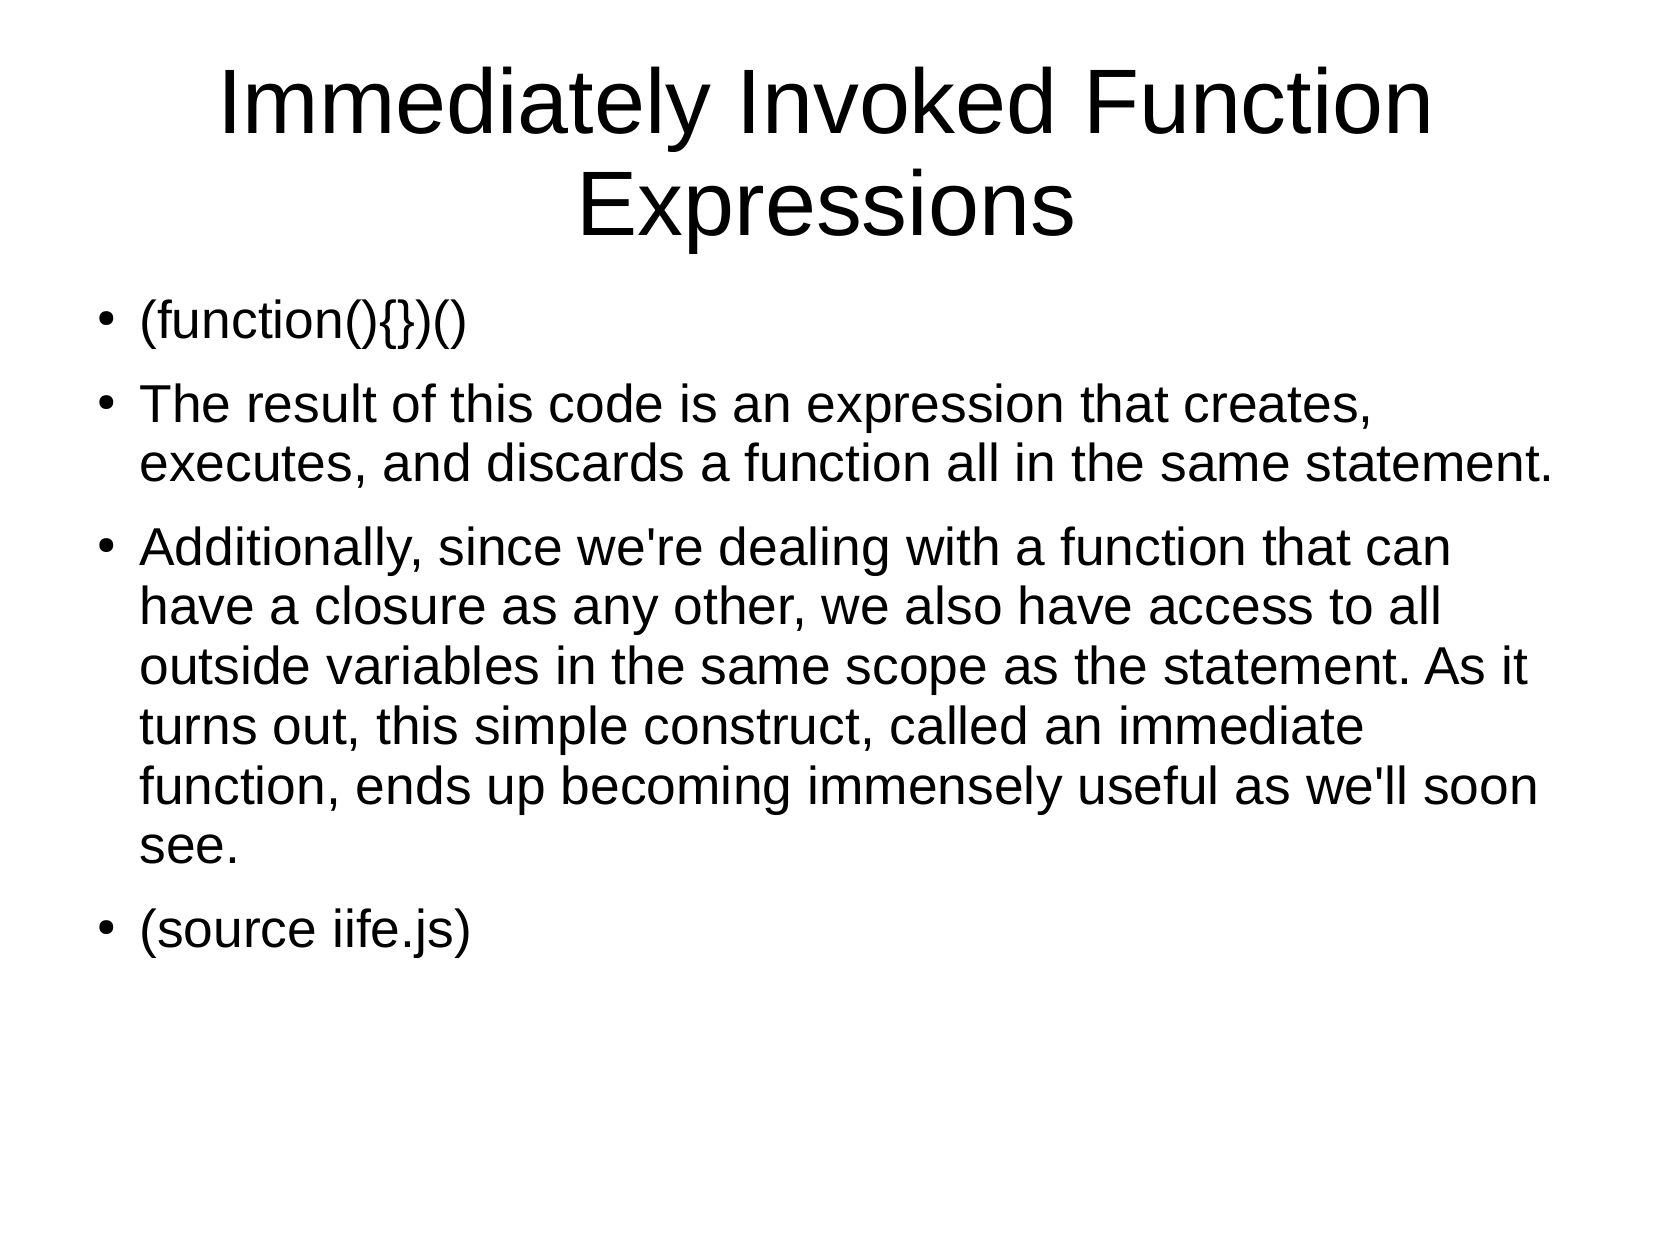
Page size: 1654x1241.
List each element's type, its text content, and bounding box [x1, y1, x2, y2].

title Immediately Invoked Function Expressions [82, 49, 1571, 257]
list (function(){})() The result of this code is an expression that creates, executes, and discards a function all in the same statement. Additionally, since we're dealing with a function that can have a closure as any other, we also have access to all outside variables in the same scope as the statement. As it turns out, this simple construct, called an immediate function, ends up becoming immensely useful as we'll soon see. (source iife.js) [82, 290, 1571, 1010]
